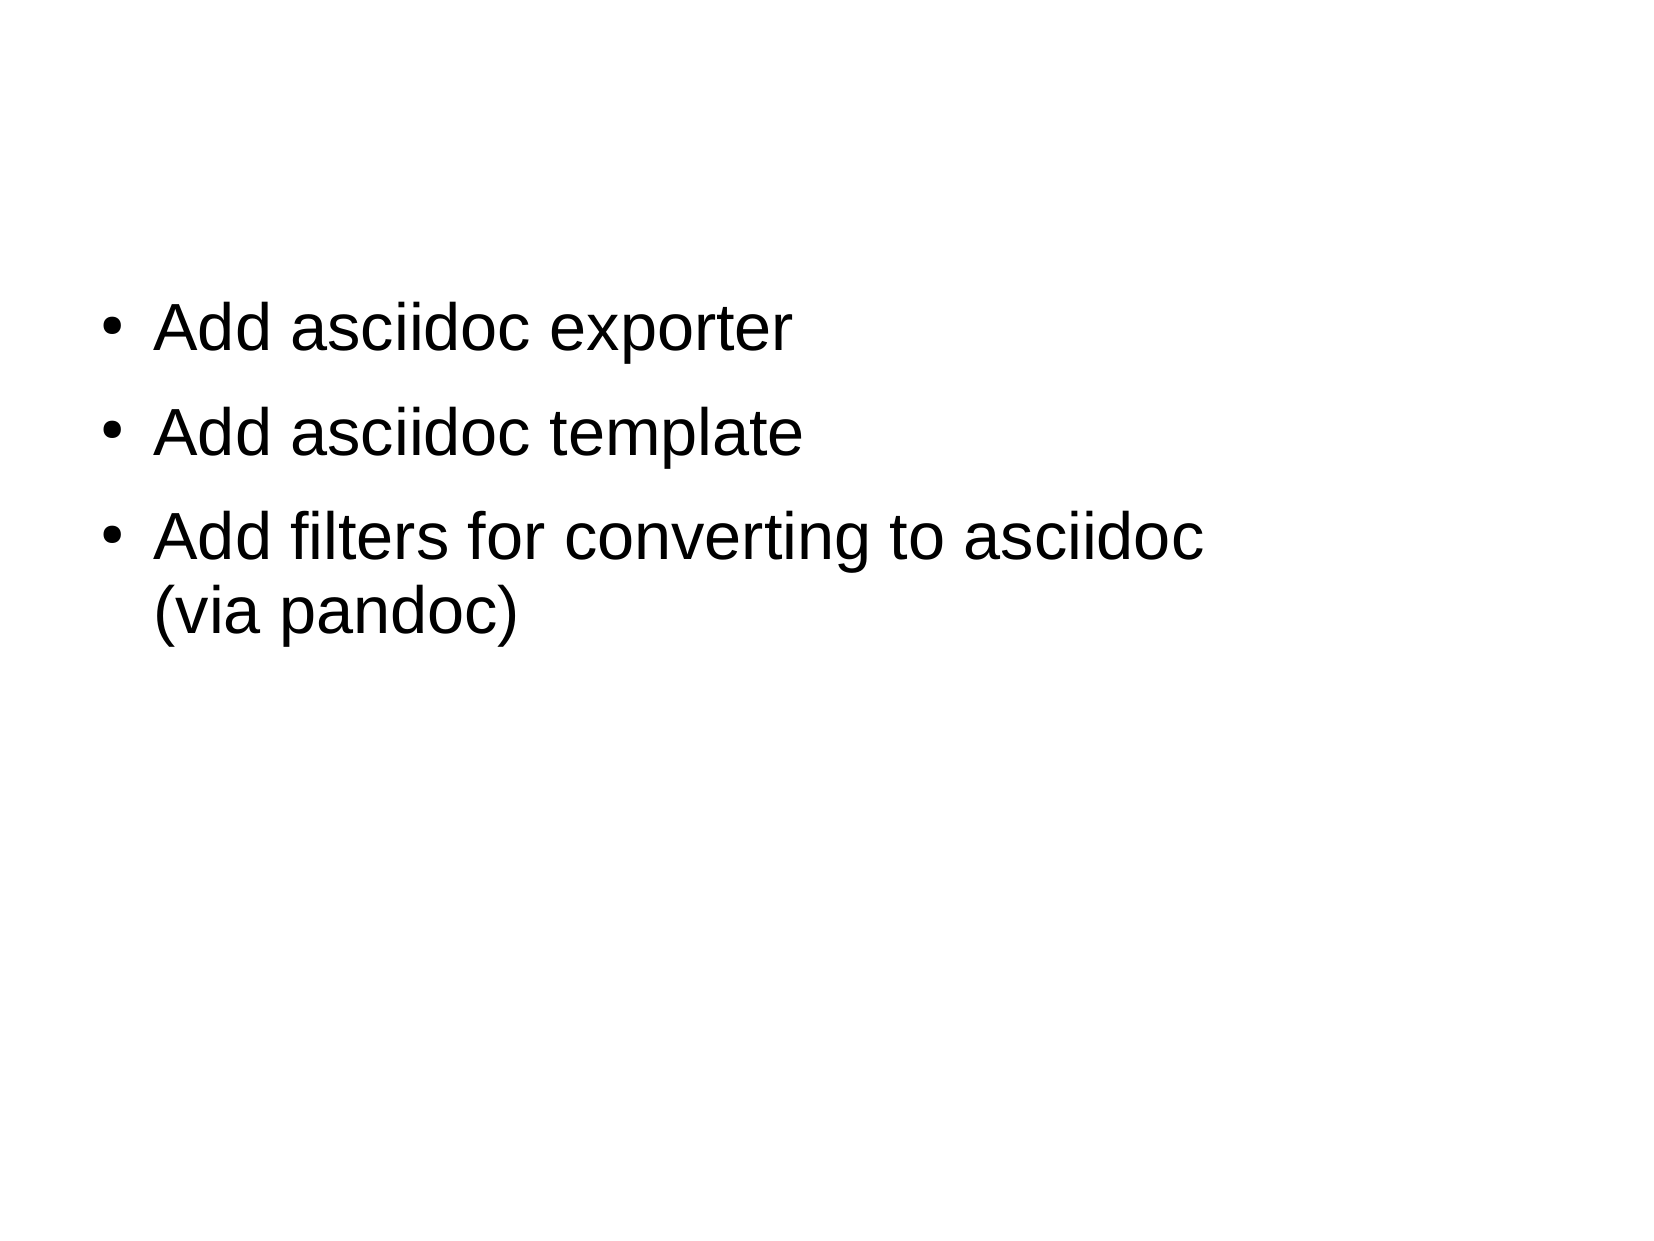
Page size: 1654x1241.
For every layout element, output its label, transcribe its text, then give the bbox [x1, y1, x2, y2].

list Add asciidoc exporter Add asciidoc template Add filters for converting to asciidoc (via pandoc) [82, 290, 1571, 1010]
